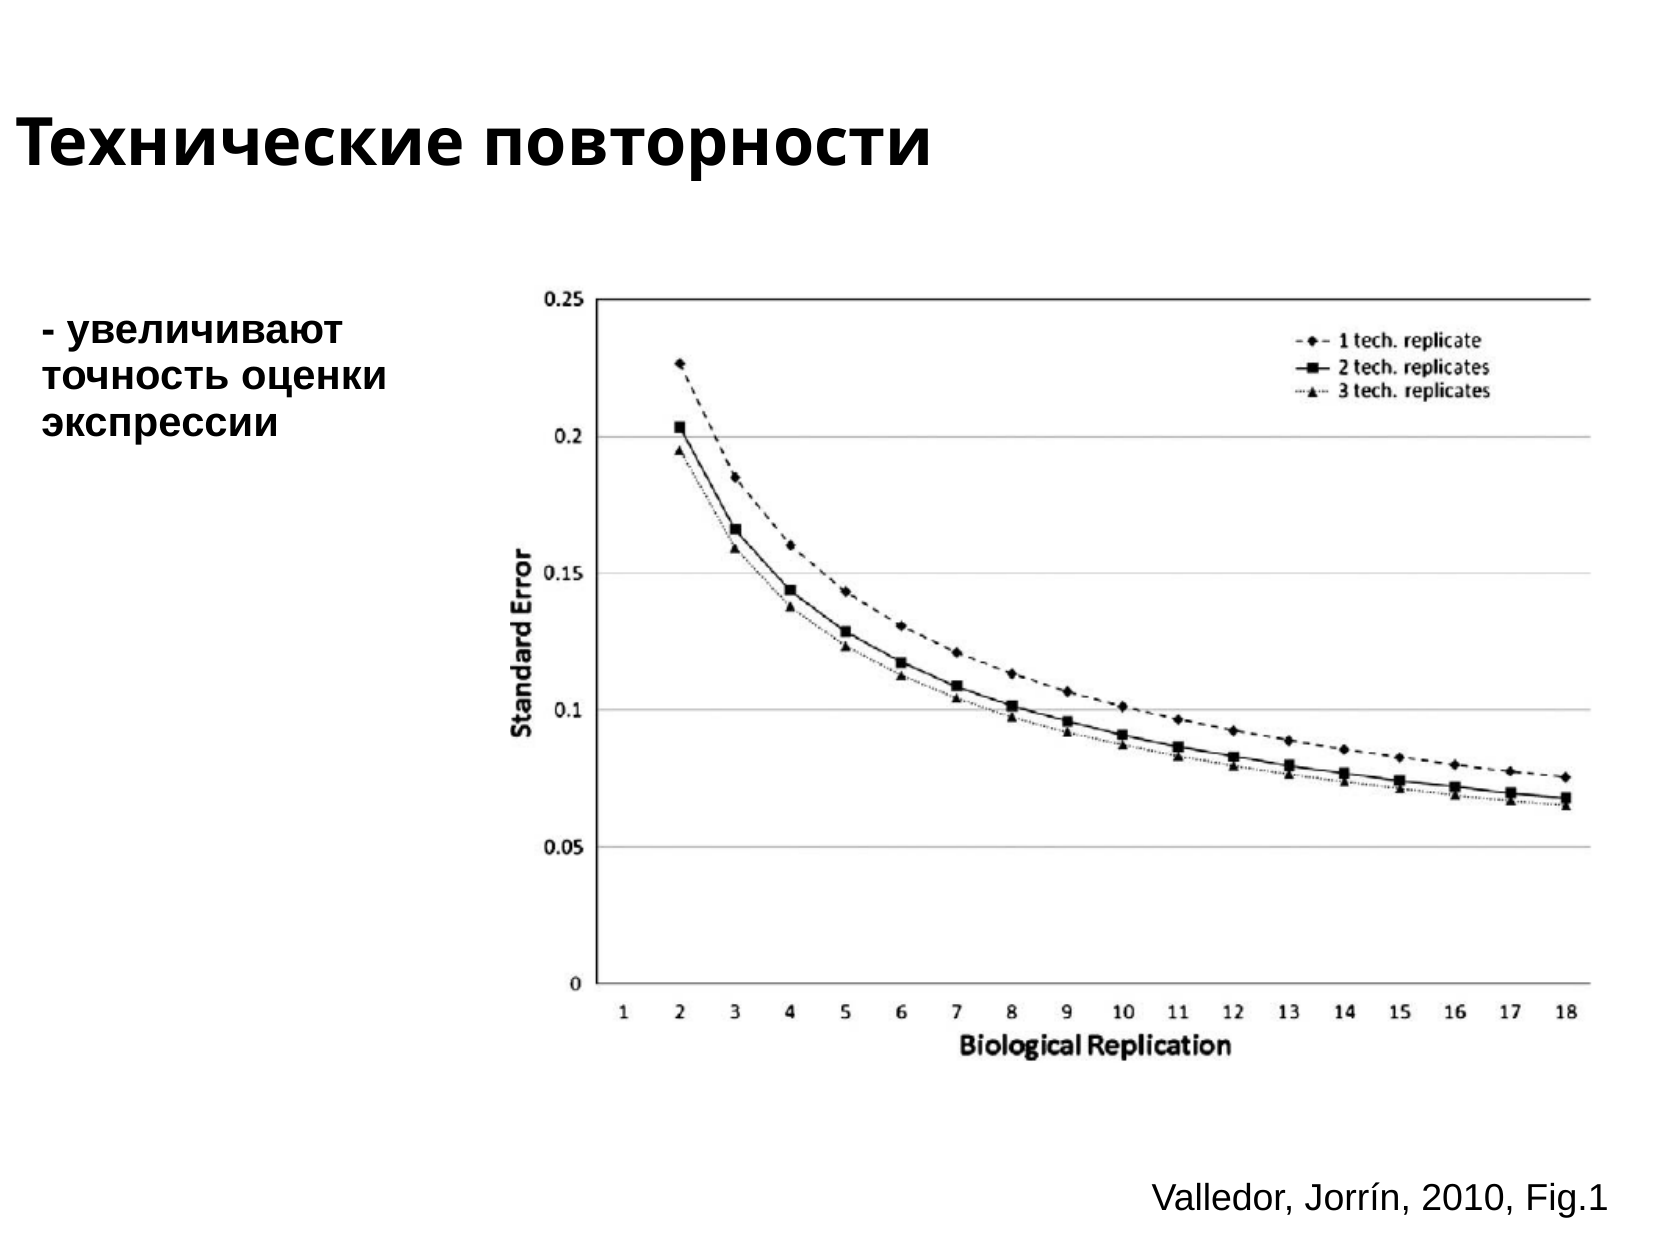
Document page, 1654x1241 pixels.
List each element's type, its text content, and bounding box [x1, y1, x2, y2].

text_box - увеличивают точность оценки экспрессии [26, 298, 491, 453]
text_box Valledor, Jorrín, 2010, Fig.1 [1136, 1169, 1648, 1232]
title Технические повторности [15, 19, 1636, 260]
picture [510, 280, 1596, 1064]
